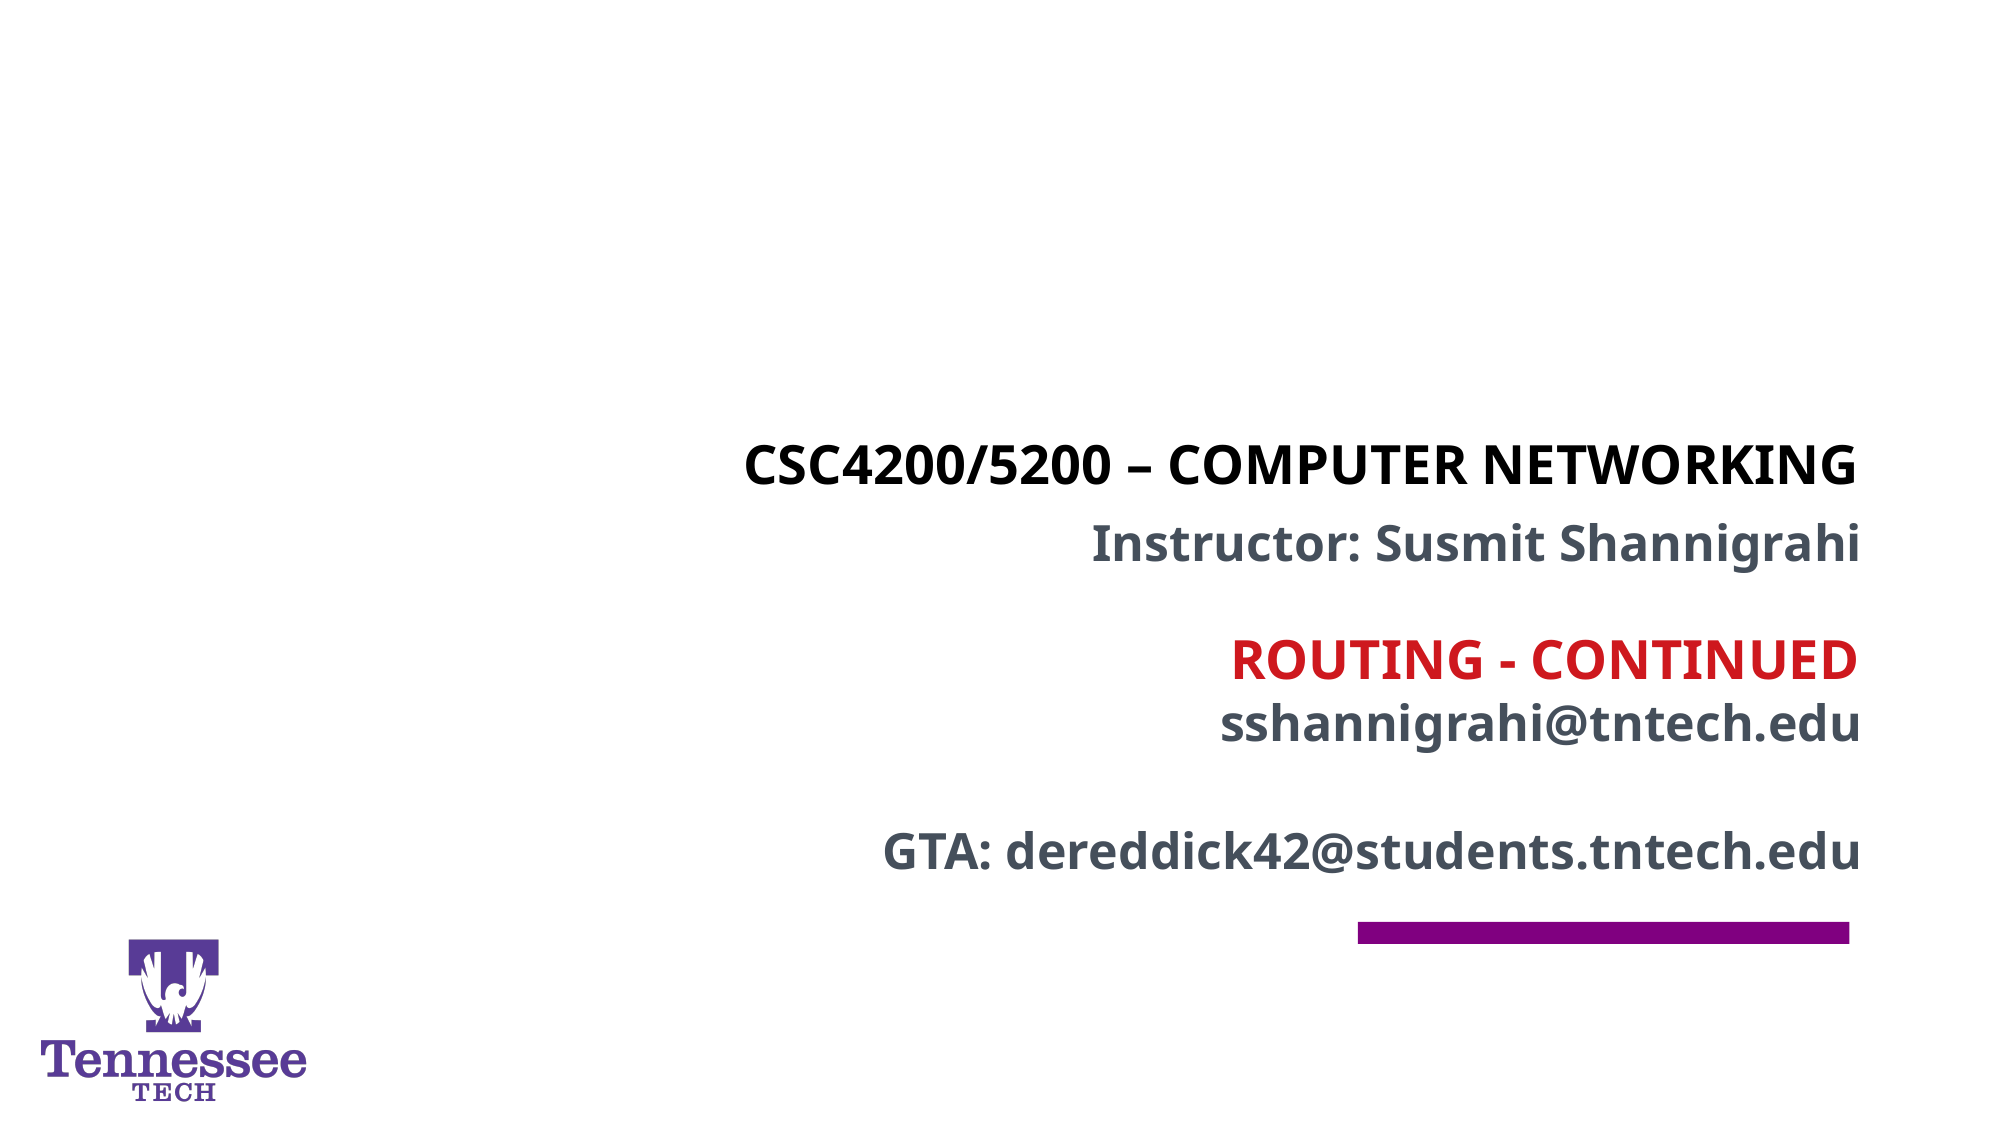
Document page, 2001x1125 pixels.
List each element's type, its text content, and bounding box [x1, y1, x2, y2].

text_box Instructor: Susmit Shannigrahi sshannigrahi@tntech.edu GTA: dereddick42@students.tntech.edu [462, 886, 1877, 1075]
picture [16, 914, 331, 1122]
text_box CSC4200/5200 – Computer Networking Routing - Continued [30, 404, 1875, 706]
